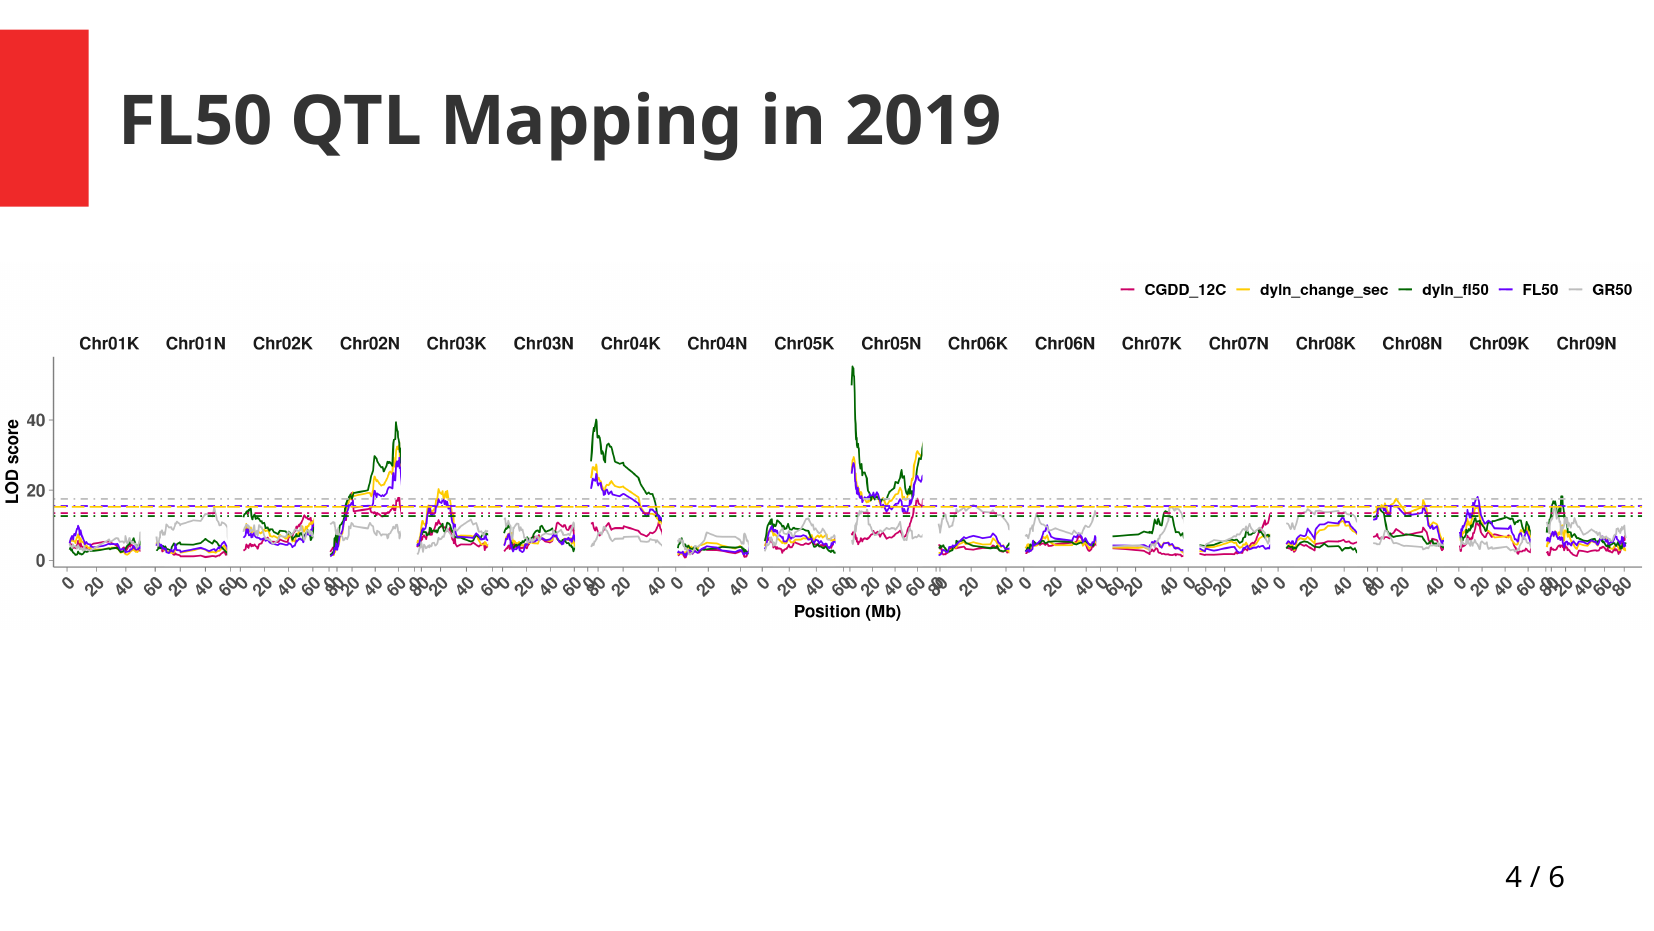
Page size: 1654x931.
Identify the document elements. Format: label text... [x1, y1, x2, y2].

picture [0, 262, 1651, 630]
title FL50 QTL Mapping in 2019 [118, 29, 1595, 207]
